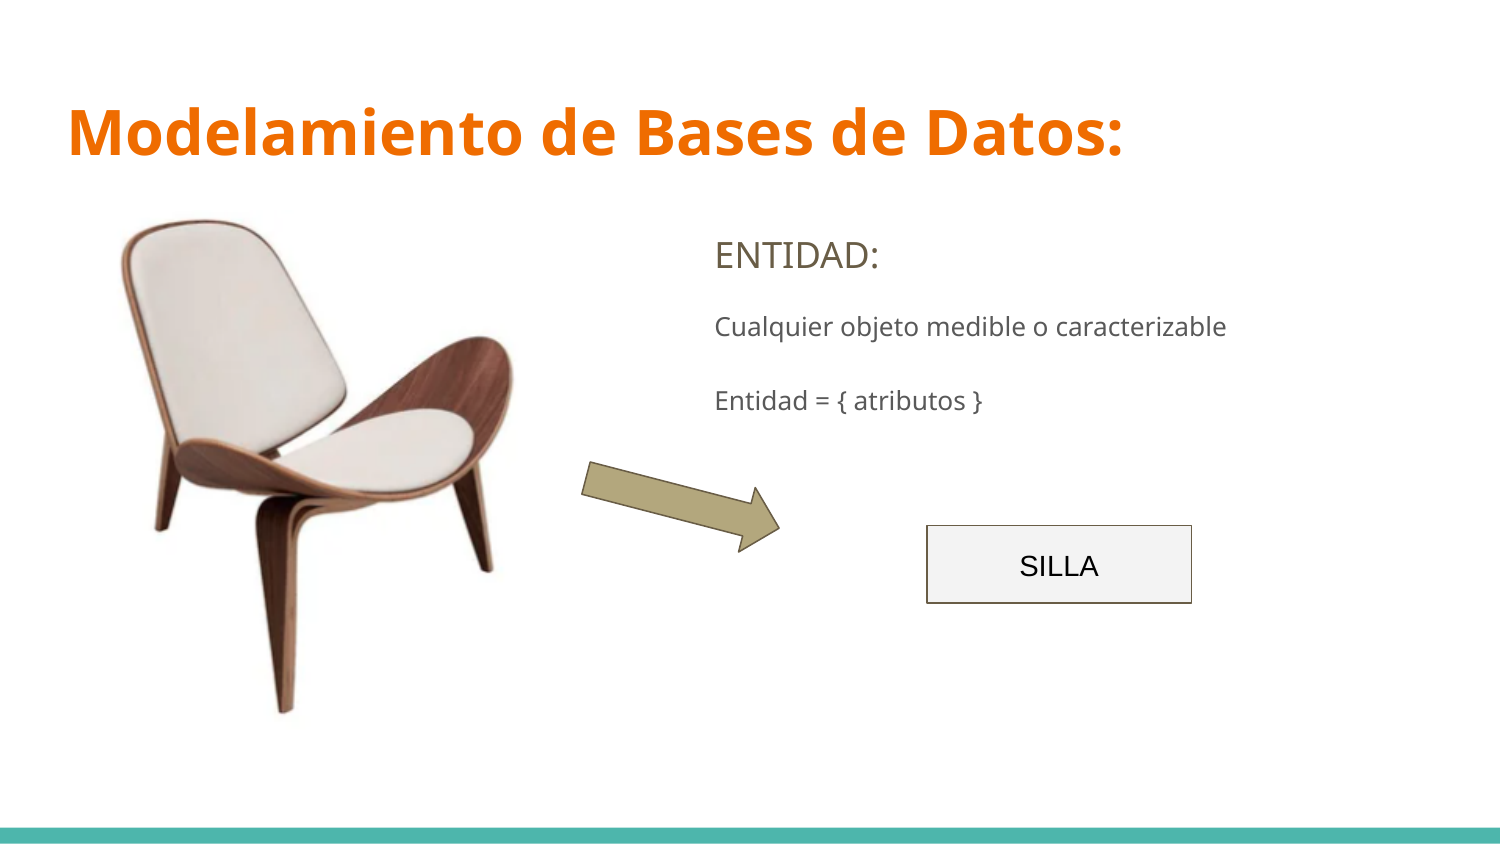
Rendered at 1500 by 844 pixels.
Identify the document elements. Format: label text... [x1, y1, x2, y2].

text_box [581, 461, 780, 553]
title Modelamiento de Bases de Datos: [51, 72, 1449, 189]
list ENTIDAD: Cualquier objeto medible o caracterizable Entidad = { atributos } [699, 207, 1449, 435]
text_box SILLA [926, 525, 1192, 604]
picture [51, 210, 578, 747]
